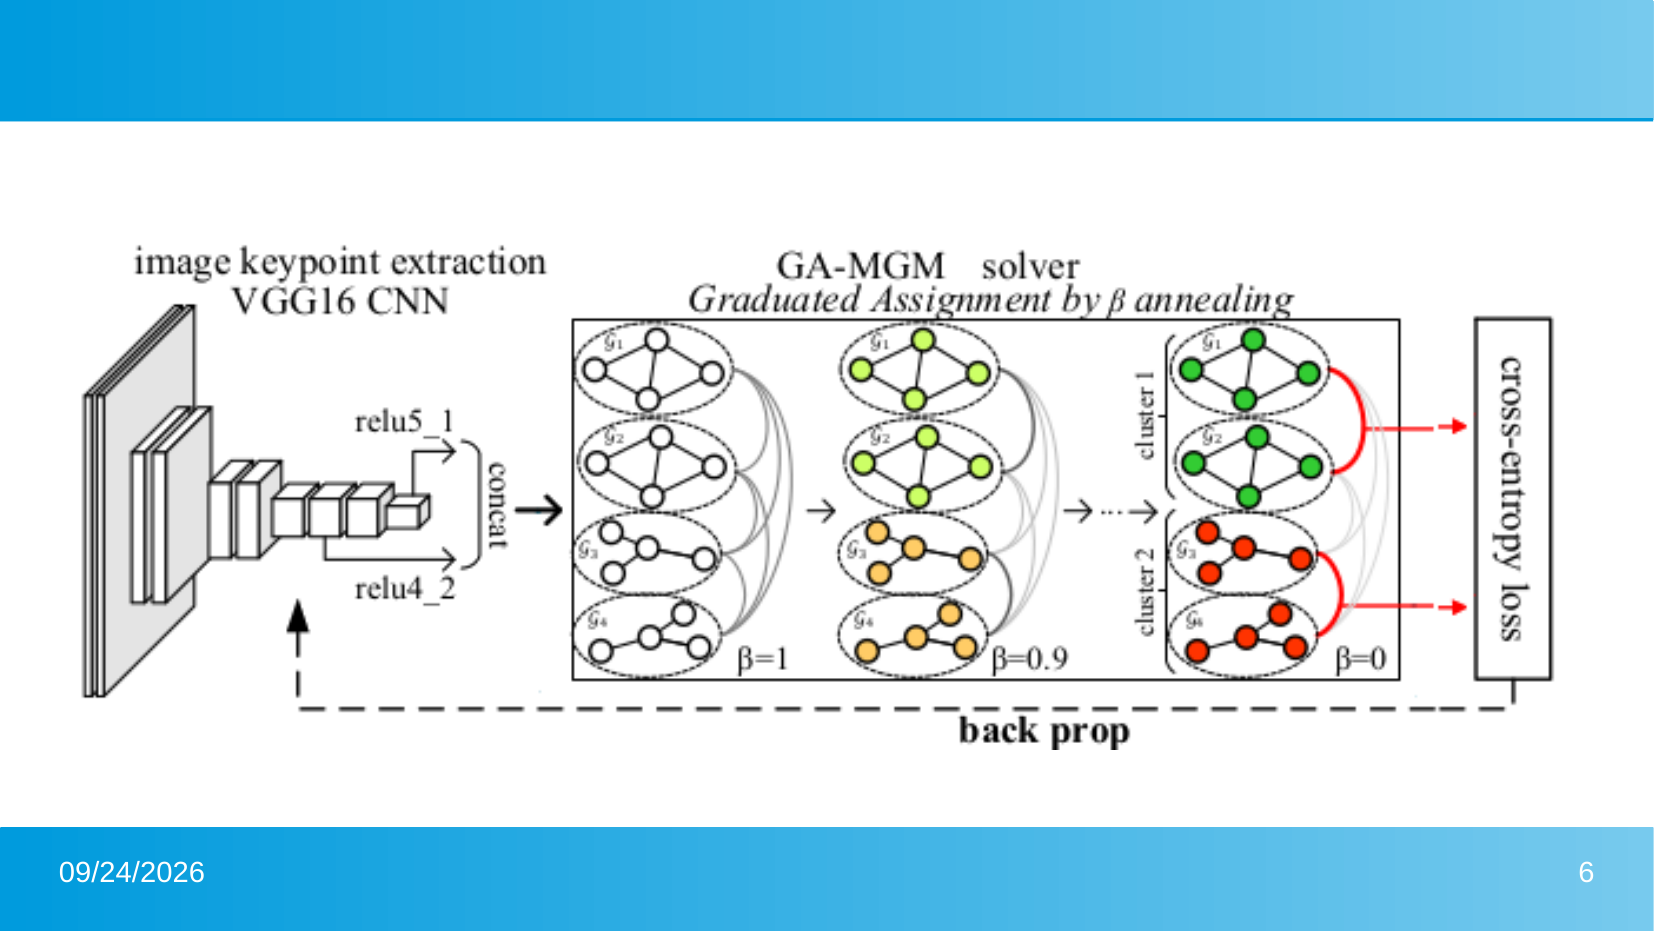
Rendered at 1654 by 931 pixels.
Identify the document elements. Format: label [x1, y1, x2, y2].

picture [59, 185, 1576, 750]
